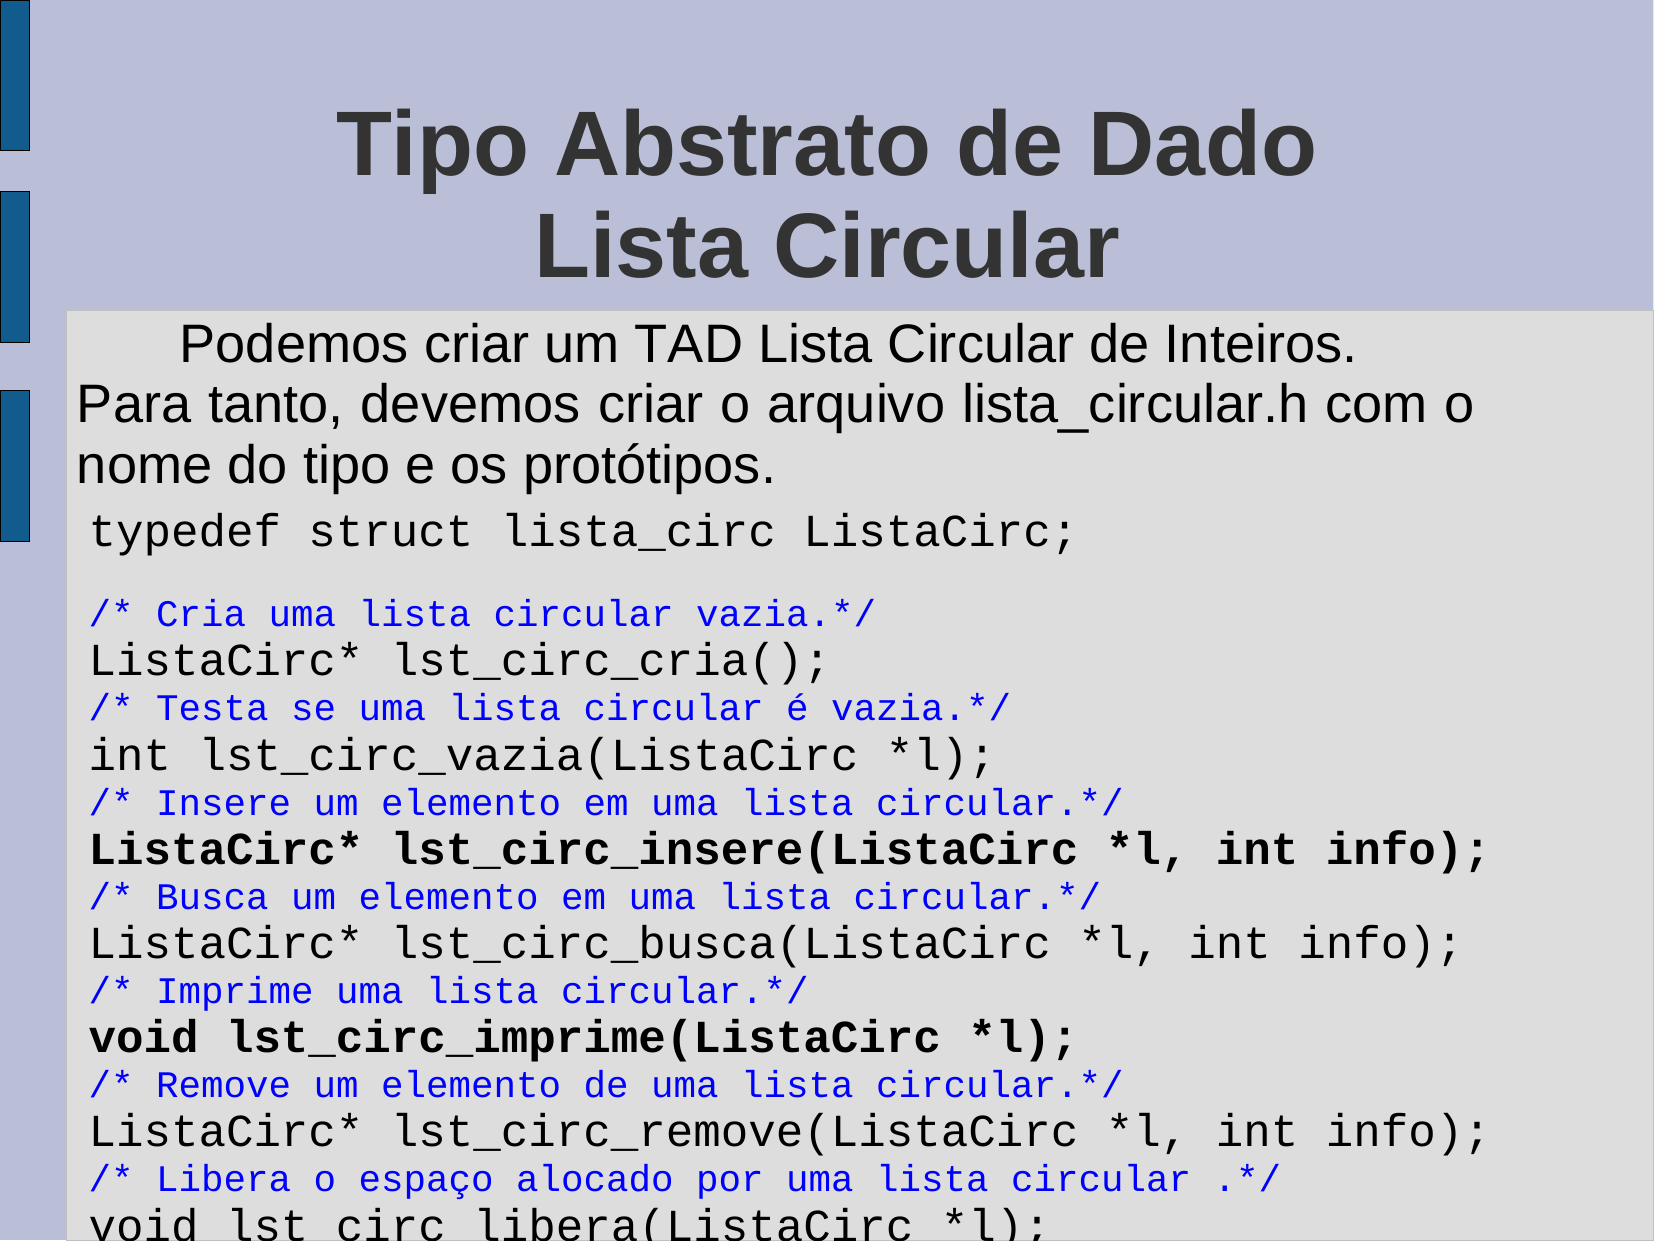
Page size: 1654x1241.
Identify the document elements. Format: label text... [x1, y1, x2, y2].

text_box Podemos criar um TAD Lista Circular de Inteiros. Para tanto, devemos criar o arquivo lista_circular.h com o nome do tipo e os protótipos. [76, 312, 1506, 495]
text_box typedef struct lista_circ ListaCirc; /* Cria uma lista circular vazia.*/ ListaCirc* lst_circ_cria(); /* Testa se uma lista circular é vazia.*/ int lst_circ_vazia(ListaCirc *l); /* Insere um elemento em uma lista circular.*/ ListaCirc* lst_circ_insere(ListaCirc *l, int info); /* Busca um elemento em uma lista circular.*/ ListaCirc* lst_circ_busca(ListaCirc *l, int info); /* Imprime uma lista circular.*/ void lst_circ_imprime(ListaCirc *l); /* Remove um elemento de uma lista circular.*/ ListaCirc* lst_circ_remove(ListaCirc *l, int info); /* Libera o espaço alocado por uma lista circular .*/ void lst_circ_libera(ListaCirc *l); [88, 525, 1654, 1238]
title Tipo Abstrato de Dado Lista Circular [121, 91, 1534, 299]
